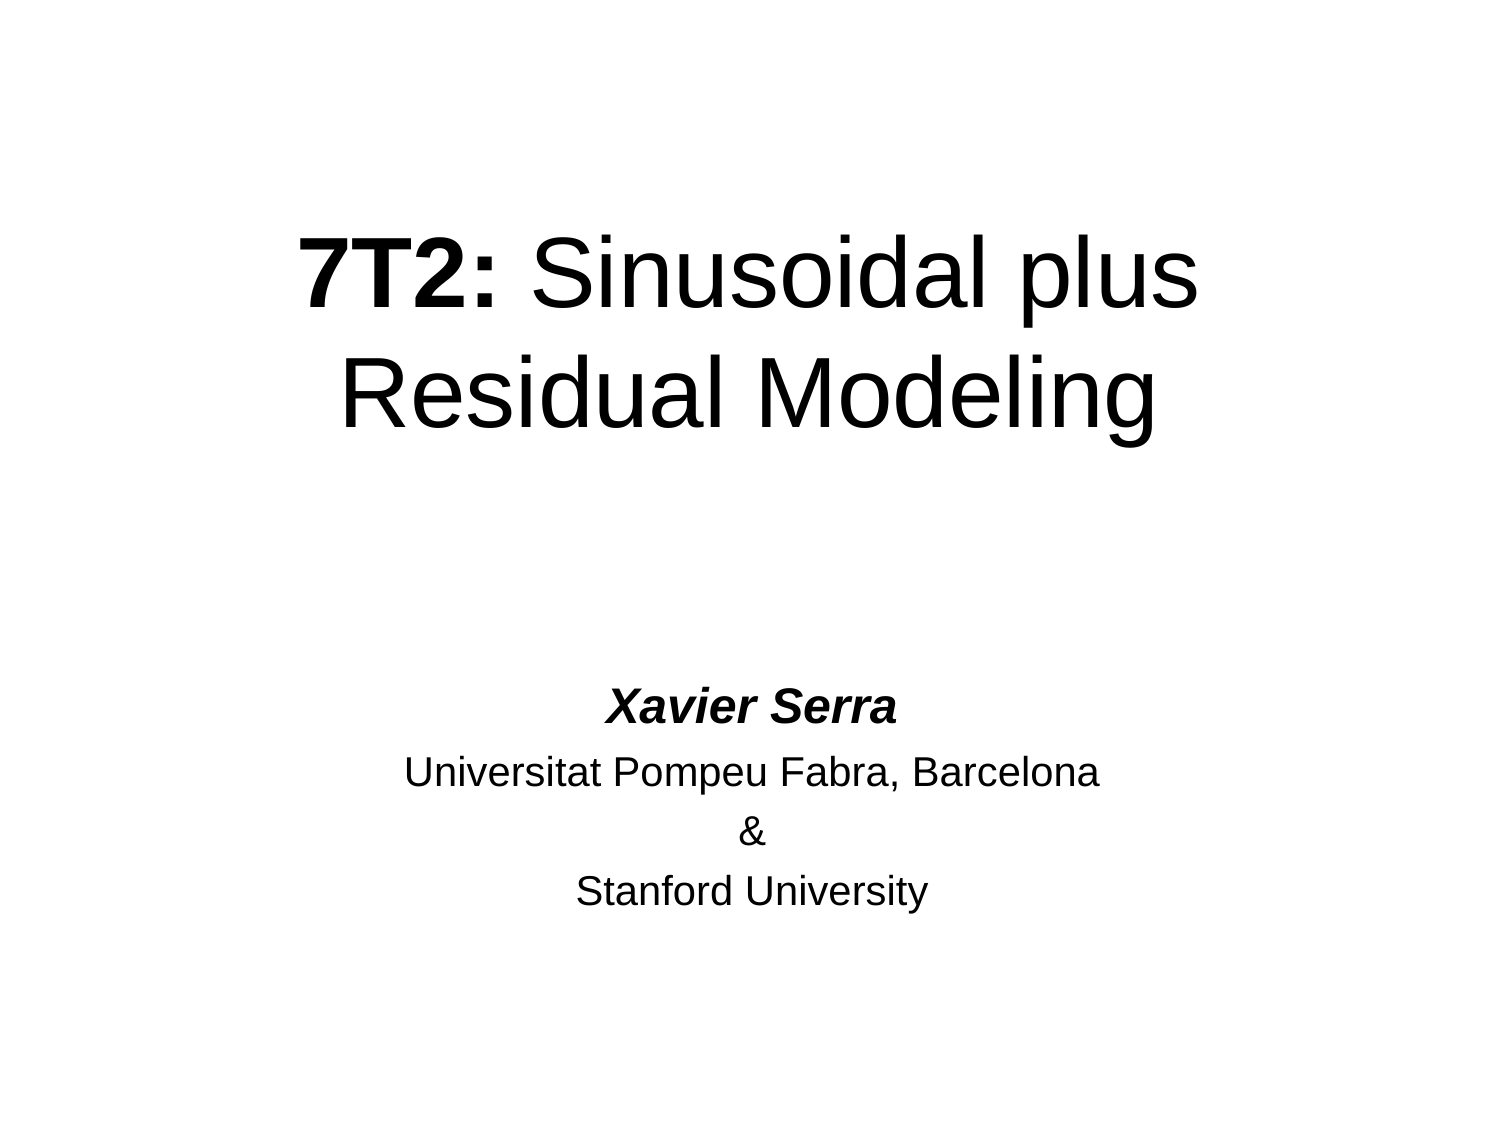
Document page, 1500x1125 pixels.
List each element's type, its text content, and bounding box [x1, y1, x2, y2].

title 7T2: Sinusoidal plus Residual Modeling [126, 82, 1334, 572]
text_box Xavier Serra Universitat Pompeu Fabra, Barcelona & Stanford University [338, 670, 1166, 846]
